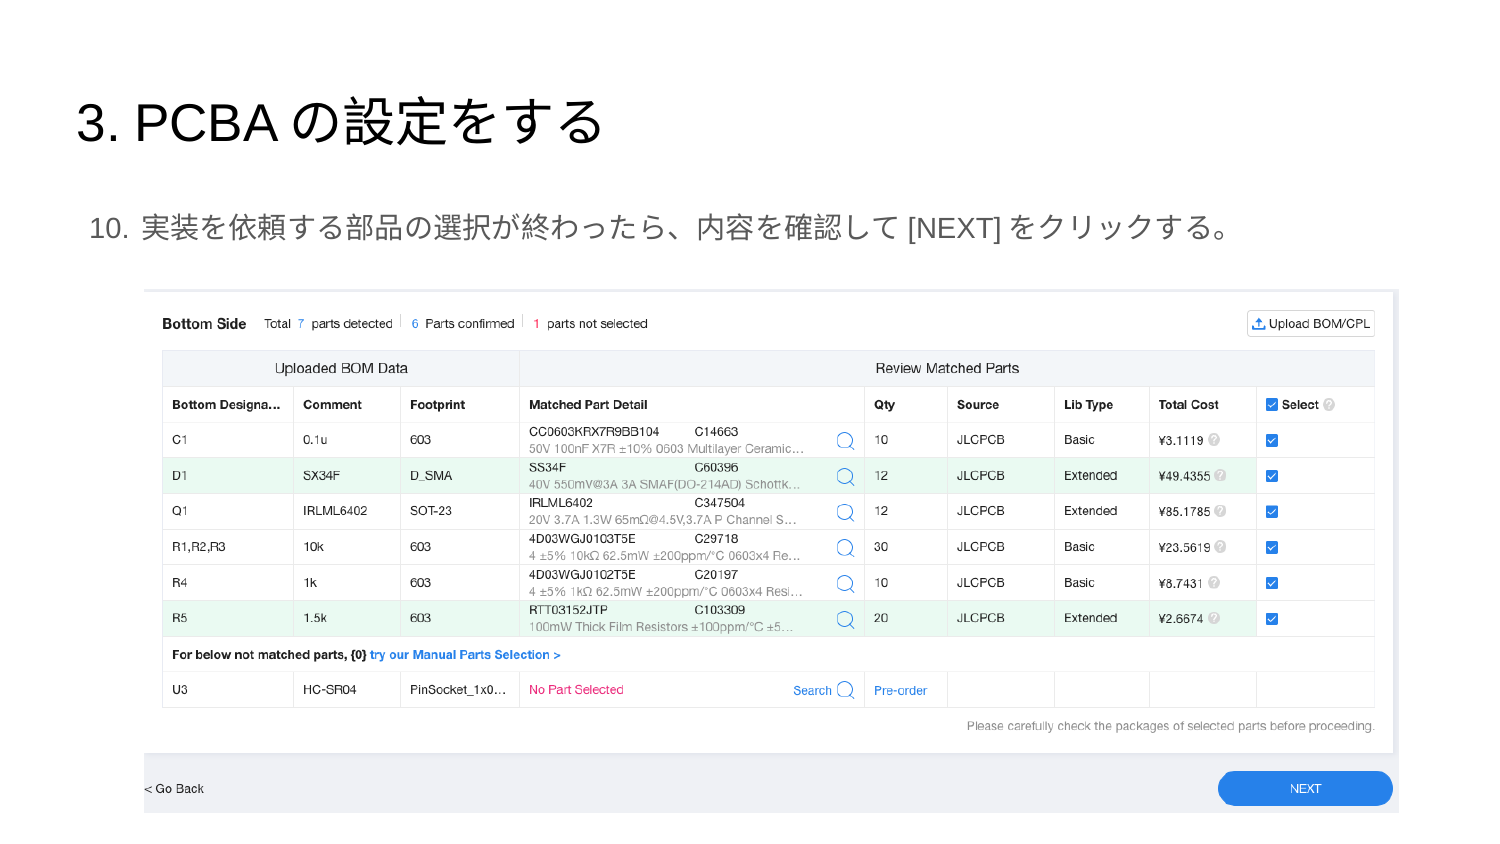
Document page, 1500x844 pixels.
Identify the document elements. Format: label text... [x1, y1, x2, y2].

list 実装を依頼する部品の選択が終わったら、内容を確認して[NEXT]をクリックする。 [51, 189, 1449, 750]
picture [144, 289, 1399, 813]
title PCBAの設定をする [51, 72, 1449, 167]
